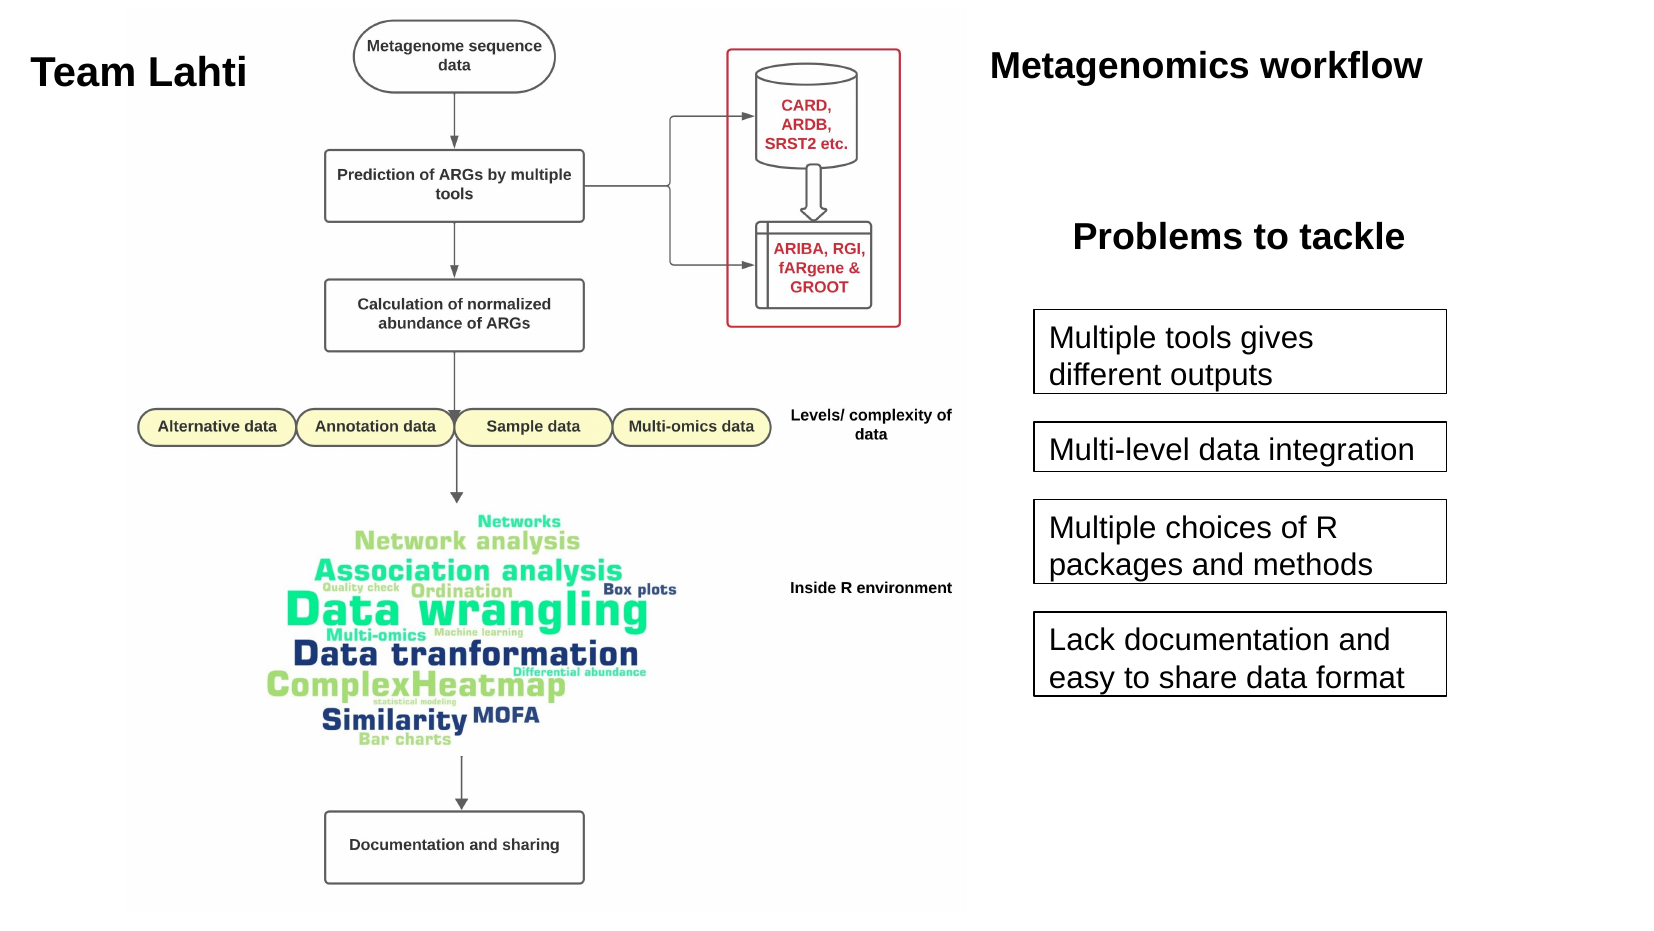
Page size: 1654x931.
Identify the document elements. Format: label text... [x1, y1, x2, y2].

text_box Multi-level data integration [1034, 421, 1447, 472]
text_box Problems to tackle [1057, 204, 1451, 304]
text_box Multiple tools gives different outputs [1034, 309, 1447, 394]
text_box Multiple choices of R packages and methods [1034, 499, 1447, 584]
text_box Lack documentation and easy to share data format [1034, 611, 1447, 697]
text_box Team Lahti [15, 37, 263, 99]
picture [126, 7, 966, 912]
text_box Metagenomics workflow [975, 33, 1439, 91]
